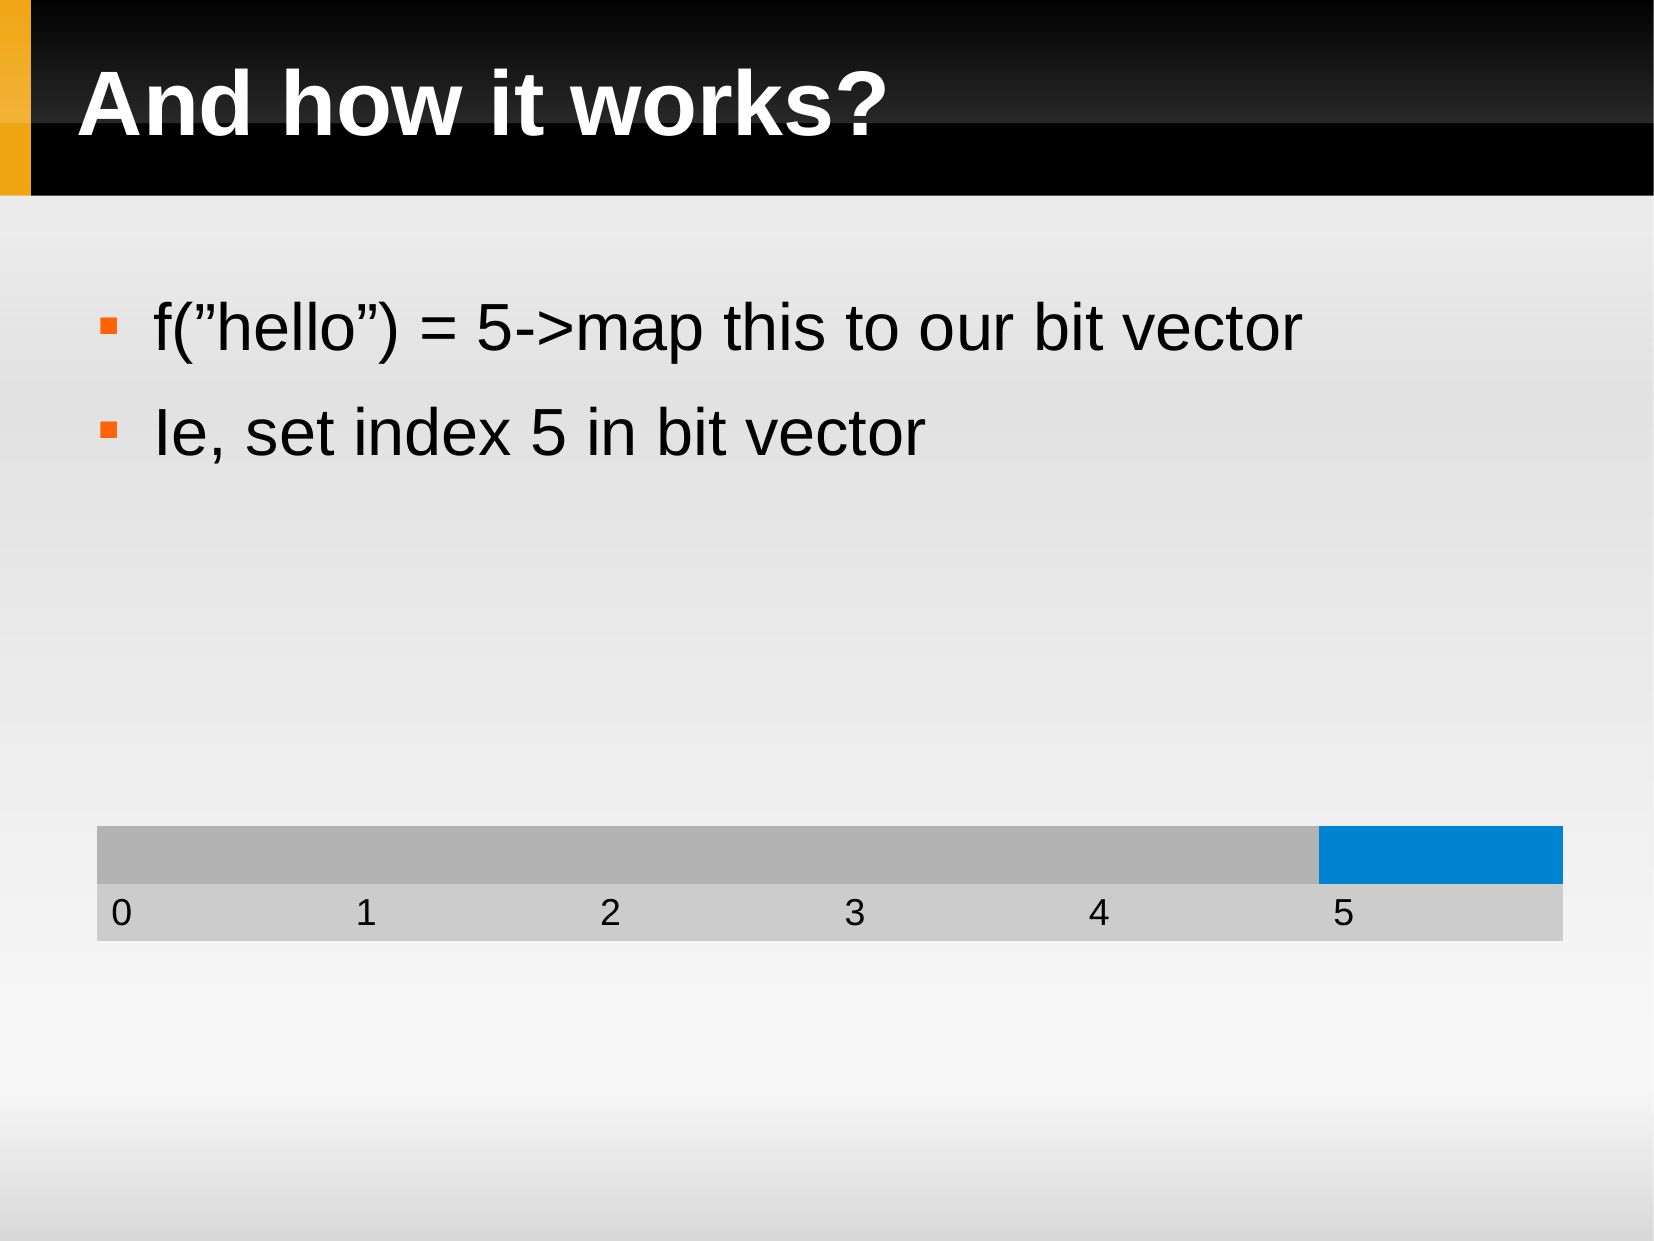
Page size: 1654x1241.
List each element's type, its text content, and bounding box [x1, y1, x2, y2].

table_cell 0 [97, 884, 341, 941]
table_header [1074, 826, 1319, 884]
table_header [1319, 826, 1563, 884]
table_header [830, 826, 1074, 884]
table_cell 2 [585, 884, 830, 941]
title And how it works? [76, 0, 1565, 208]
table_cell 5 [1319, 884, 1563, 941]
table_header [97, 826, 341, 884]
table_header [341, 826, 585, 884]
table_header [585, 826, 830, 884]
table_cell 3 [830, 884, 1074, 941]
table_cell 4 [1074, 884, 1319, 941]
picture [0, 0, 1654, 1241]
table_cell 1 [341, 884, 585, 941]
list f(”hello”) = 5->map this to our bit vector Ie, set index 5 in bit vector [82, 290, 1571, 681]
